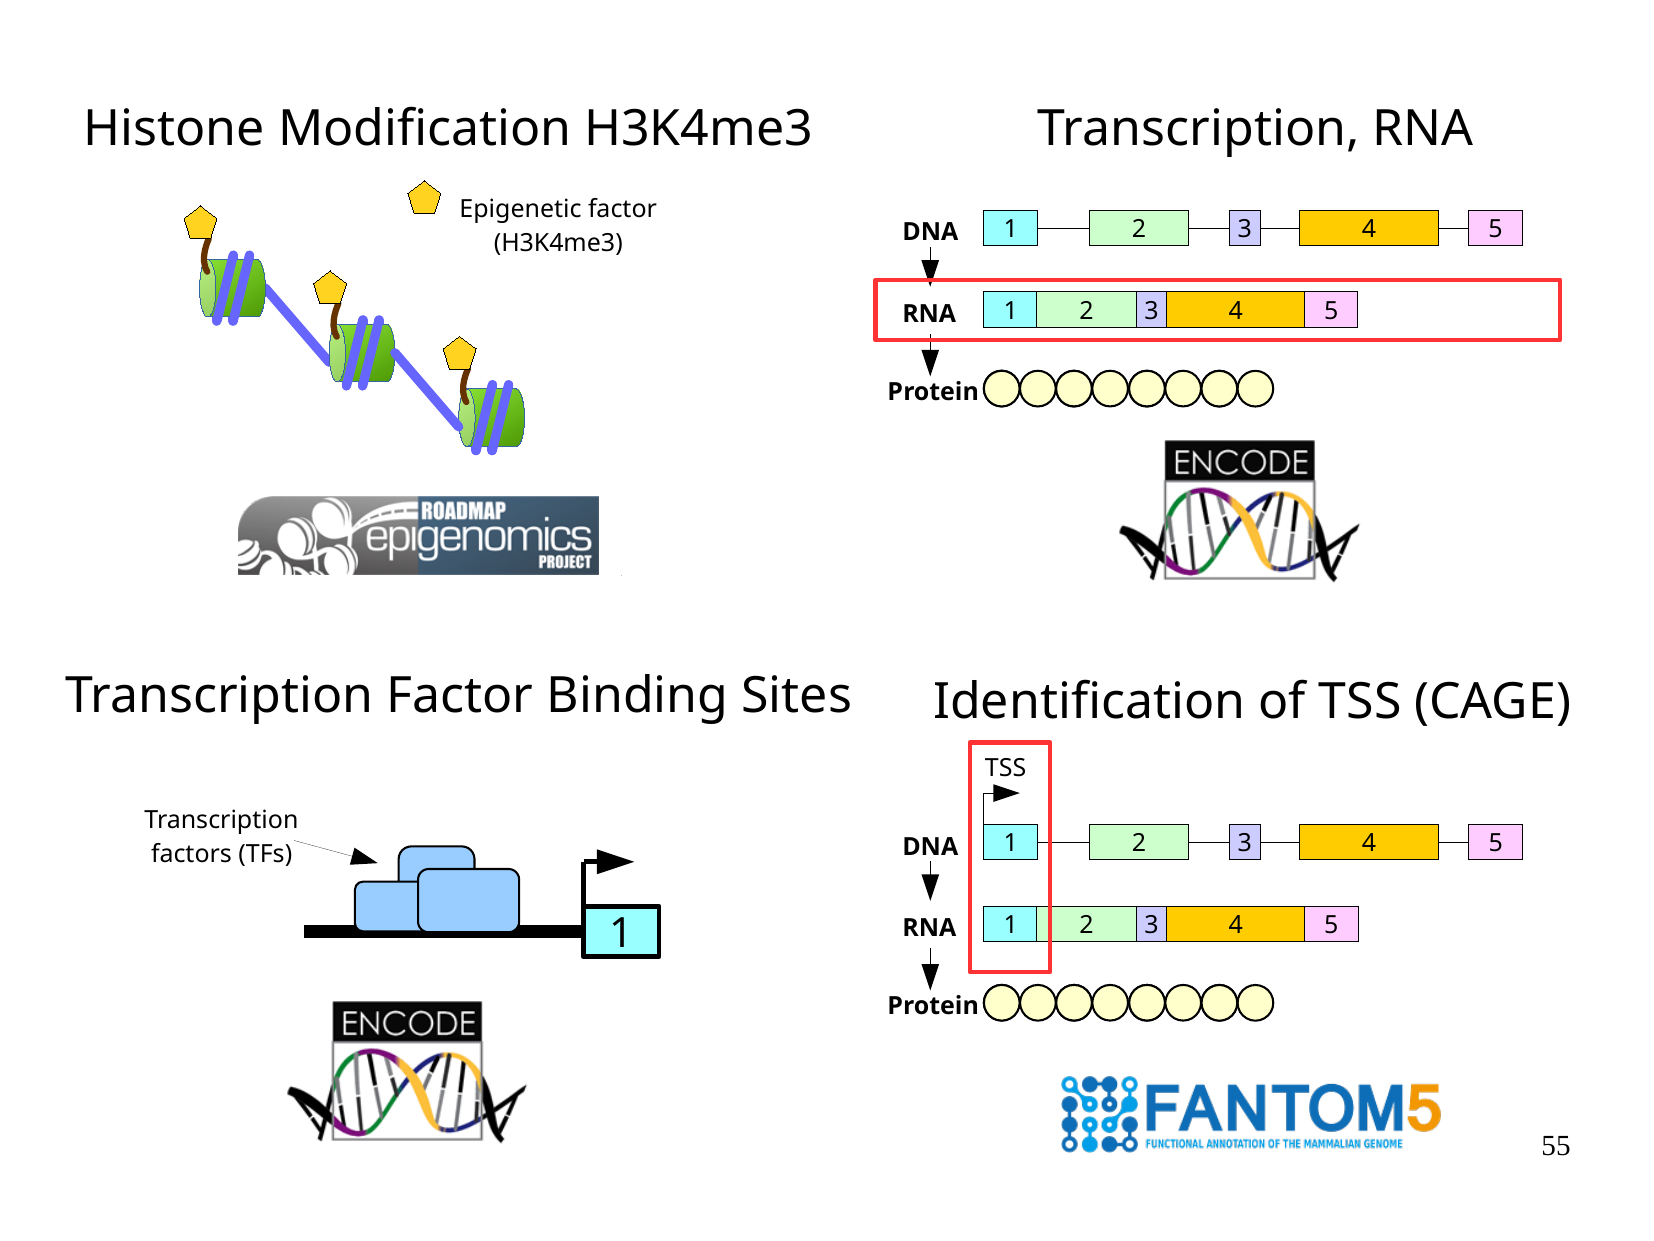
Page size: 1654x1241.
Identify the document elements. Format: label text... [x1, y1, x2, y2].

text_box Transcription, RNA [1022, 84, 1441, 161]
text_box DNA [887, 820, 968, 867]
picture [285, 1000, 530, 1151]
text_box [340, 324, 356, 368]
text_box 5 [1304, 291, 1358, 328]
text_box [407, 180, 441, 214]
text_box [353, 324, 372, 382]
text_box 2 [1052, 906, 1136, 942]
text_box Identification of TSS (CAGE) [918, 657, 1534, 734]
text_box 2 [1036, 291, 1136, 328]
text_box 1 [583, 906, 660, 957]
text_box [223, 259, 243, 317]
text_box 5 [1304, 906, 1359, 942]
picture [1117, 439, 1363, 590]
text_box [482, 388, 502, 447]
text_box [499, 388, 525, 447]
text_box DNA [887, 206, 969, 253]
text_box [983, 370, 1128, 407]
text_box [184, 205, 217, 239]
text_box 1 [983, 824, 1038, 860]
text_box TSS [972, 745, 1043, 789]
text_box 3 [1229, 824, 1261, 860]
text_box 4 [1299, 210, 1439, 246]
text_box 1 [983, 291, 1036, 328]
text_box 3 [1229, 210, 1261, 246]
text_box [240, 259, 266, 317]
text_box Protein [872, 366, 983, 412]
text_box 5 [1468, 824, 1523, 860]
text_box 4 [1299, 824, 1439, 860]
text_box [354, 846, 520, 933]
text_box Transcription factors (TFs) [129, 794, 295, 871]
text_box 3 [1136, 291, 1166, 328]
text_box [468, 388, 486, 431]
text_box [313, 270, 347, 304]
text_box RNA [887, 288, 967, 334]
text_box Transcription Factor Binding Sites [50, 651, 775, 728]
text_box Protein [872, 980, 983, 1027]
text_box 5 [1468, 210, 1523, 246]
text_box A [329, 324, 346, 382]
text_box [443, 336, 477, 370]
picture [238, 496, 599, 575]
text_box [210, 259, 227, 301]
text_box A [458, 388, 476, 447]
text_box A [199, 259, 216, 317]
text_box 1 [983, 906, 1036, 942]
text_box [983, 984, 1274, 1021]
picture [1059, 1074, 1443, 1154]
text_box 4 [1166, 291, 1304, 328]
text_box Epigenetic factor (H3K4me3) [444, 183, 670, 265]
text_box 2 [1089, 824, 1189, 860]
text_box [1129, 370, 1274, 407]
text_box [369, 324, 395, 382]
text_box 2 [1036, 906, 1048, 942]
text_box RNA [887, 902, 967, 948]
text_box 2 [1089, 210, 1189, 246]
text_box Histone Modification H3K4me3 [68, 84, 766, 161]
text_box 3 [1136, 906, 1166, 942]
text_box 1 [983, 210, 1038, 246]
text_box 4 [1166, 906, 1304, 942]
